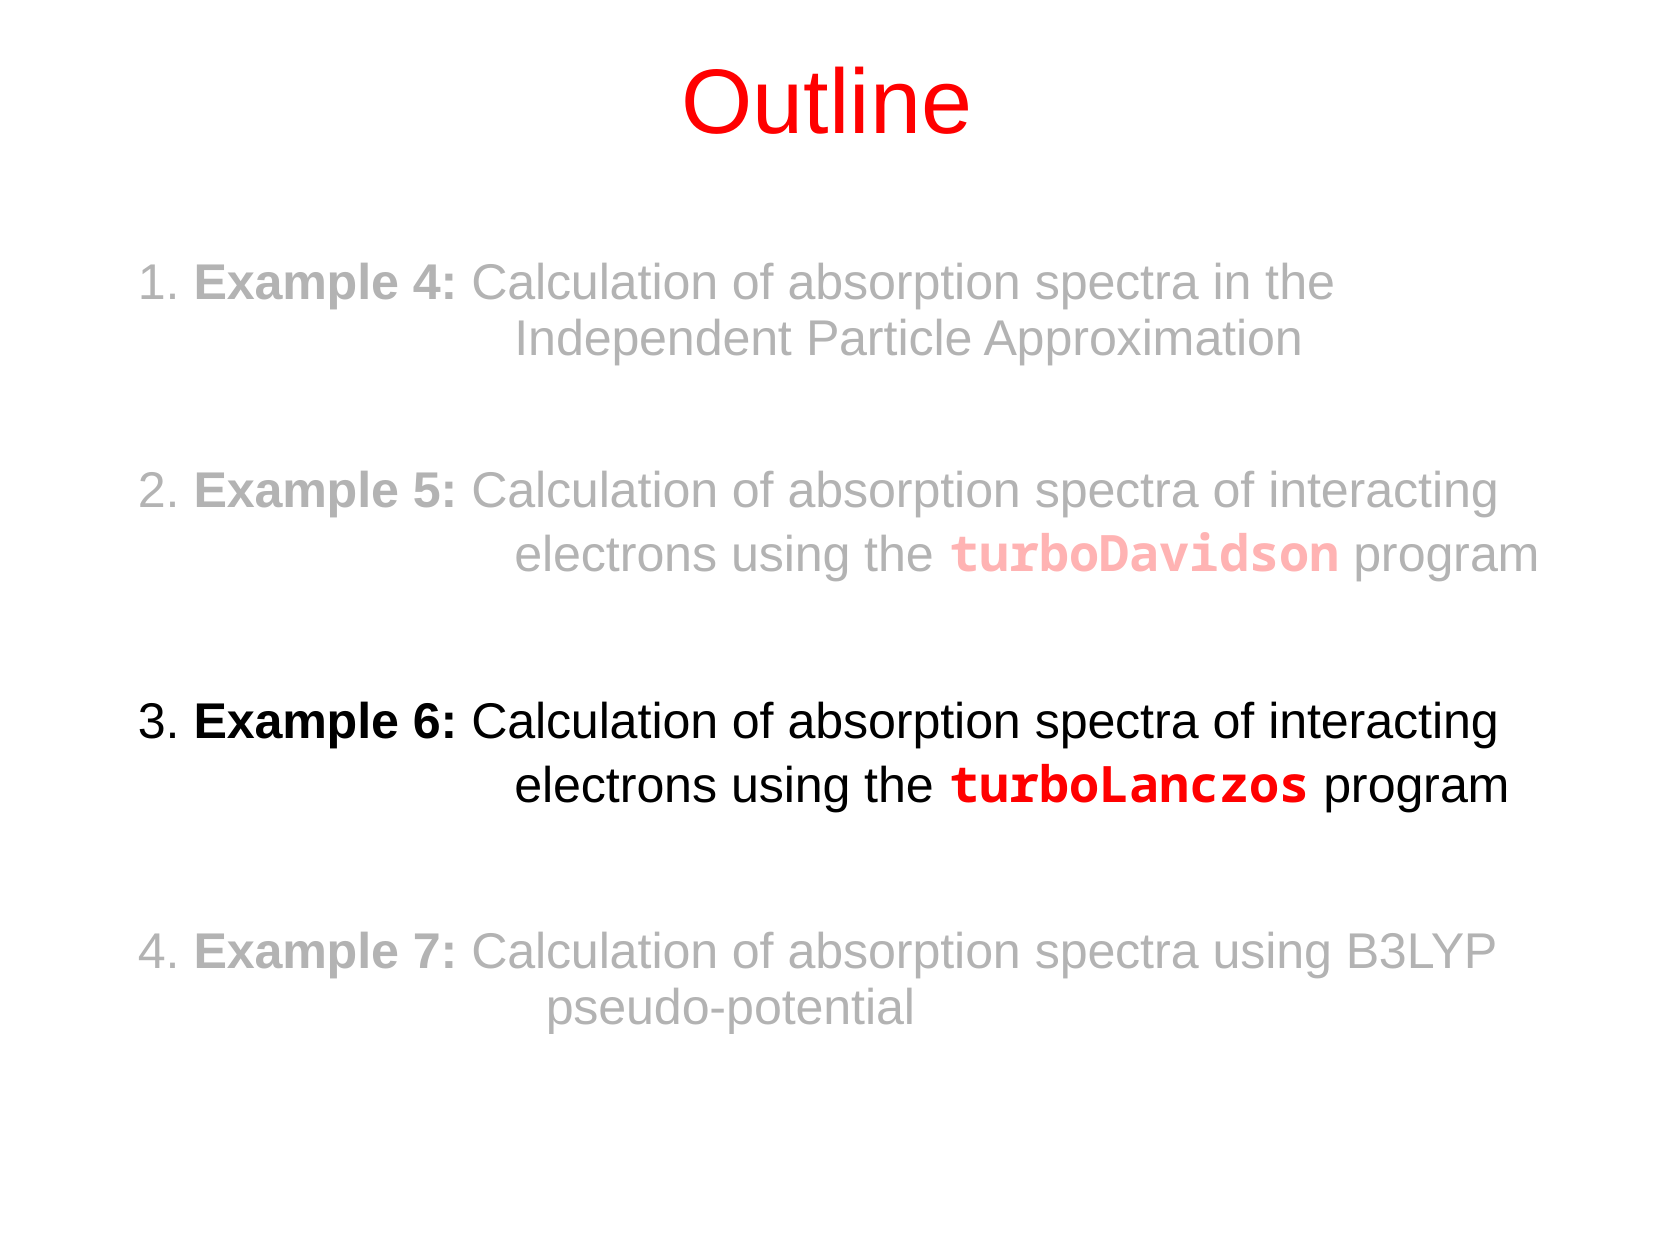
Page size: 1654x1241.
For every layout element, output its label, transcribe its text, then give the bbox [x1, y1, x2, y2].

text_box [120, 854, 1591, 1035]
text_box [100, 240, 1571, 601]
title Outline [82, 49, 1572, 254]
list 1. Example 4: Calculation of absorption spectra in the Independent Particle Approximation 2. Example 5: Calculation of absorption spectra of interacting electrons using the turboDavidson program 3. Example 6: Calculation of absorption spectra of interacting electrons using the turboLanczos program 4. Example 7: Calculation of absorption spectra using B3LYP pseudo-potential [76, 254, 1577, 1050]
